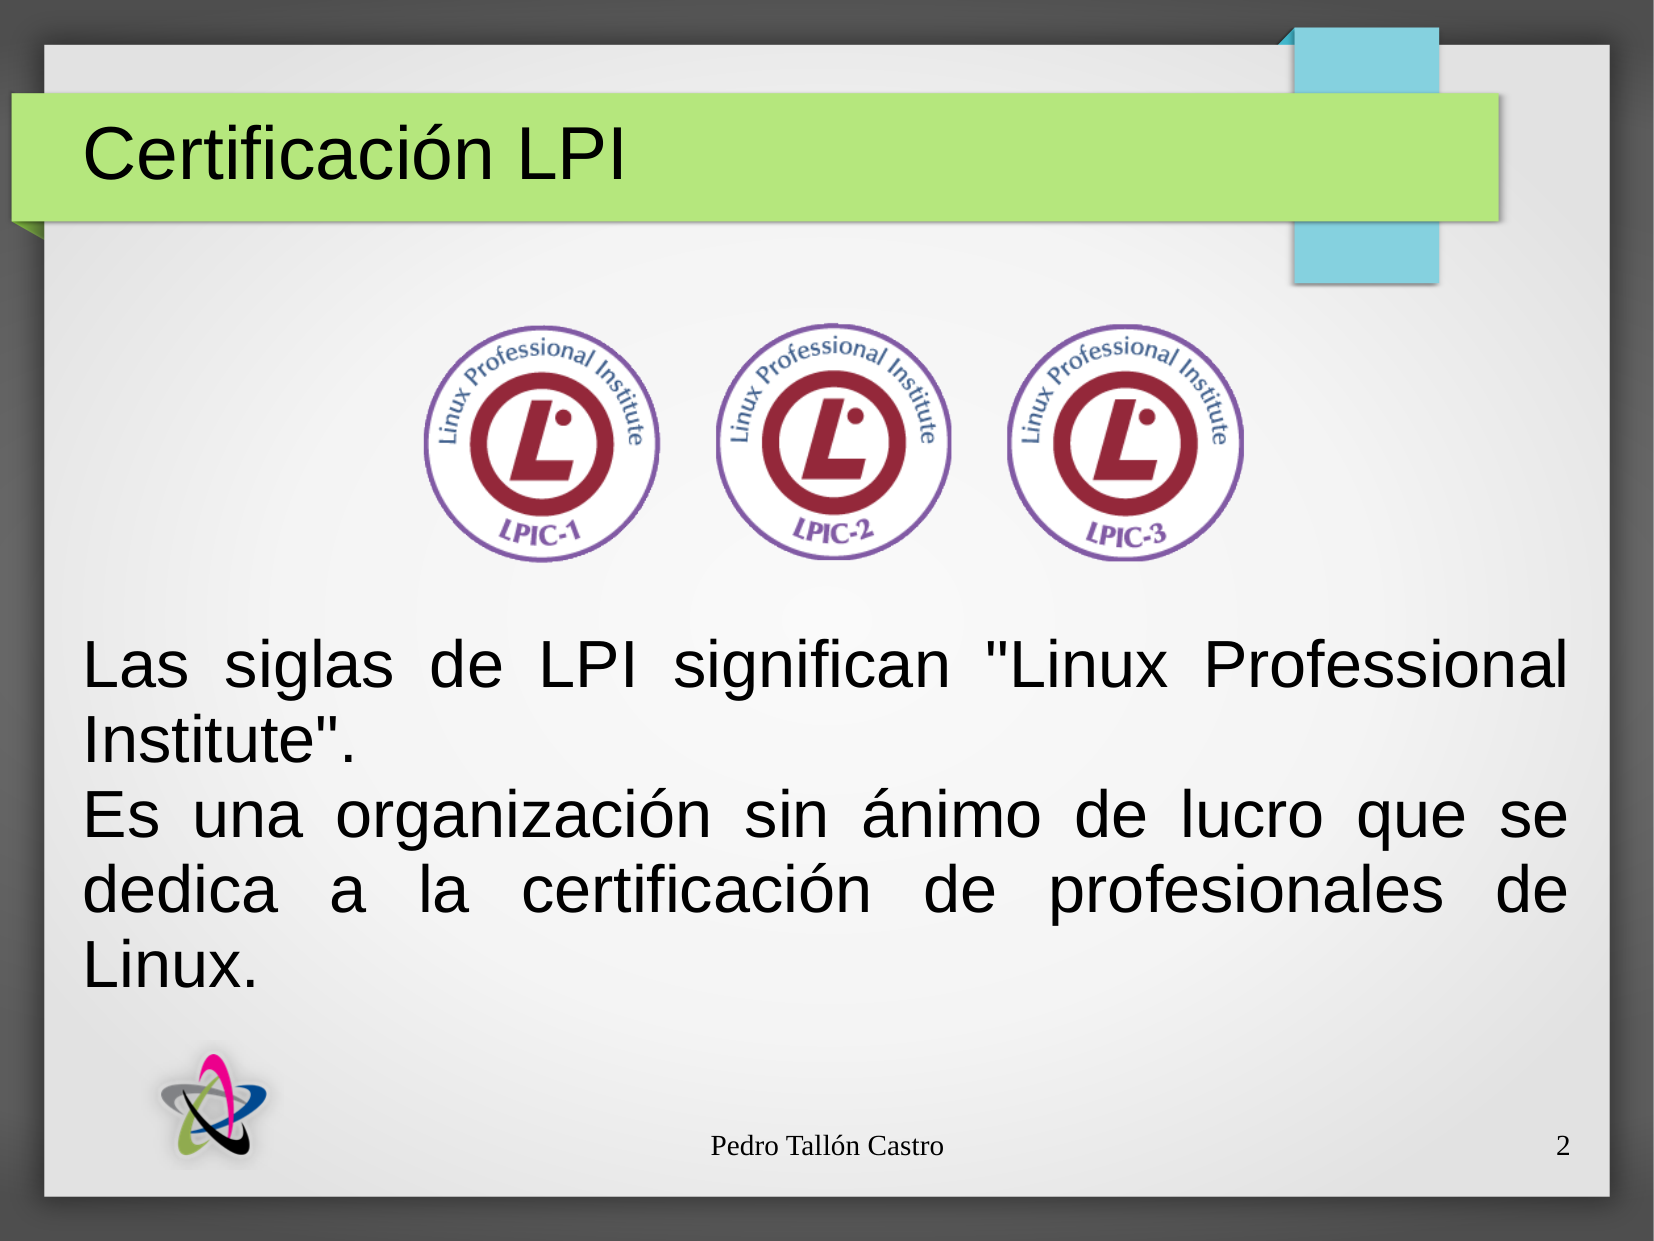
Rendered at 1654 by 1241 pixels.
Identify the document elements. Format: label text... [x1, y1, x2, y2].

title Certificación LPI [82, 94, 1264, 213]
picture [0, 0, 1654, 1241]
subtitle Las siglas de LPI significan "Linux Professional Institute". Es una organización sin ánimo de lucro que se dedica a la certificación de profesionales de Linux. [82, 614, 1571, 1015]
